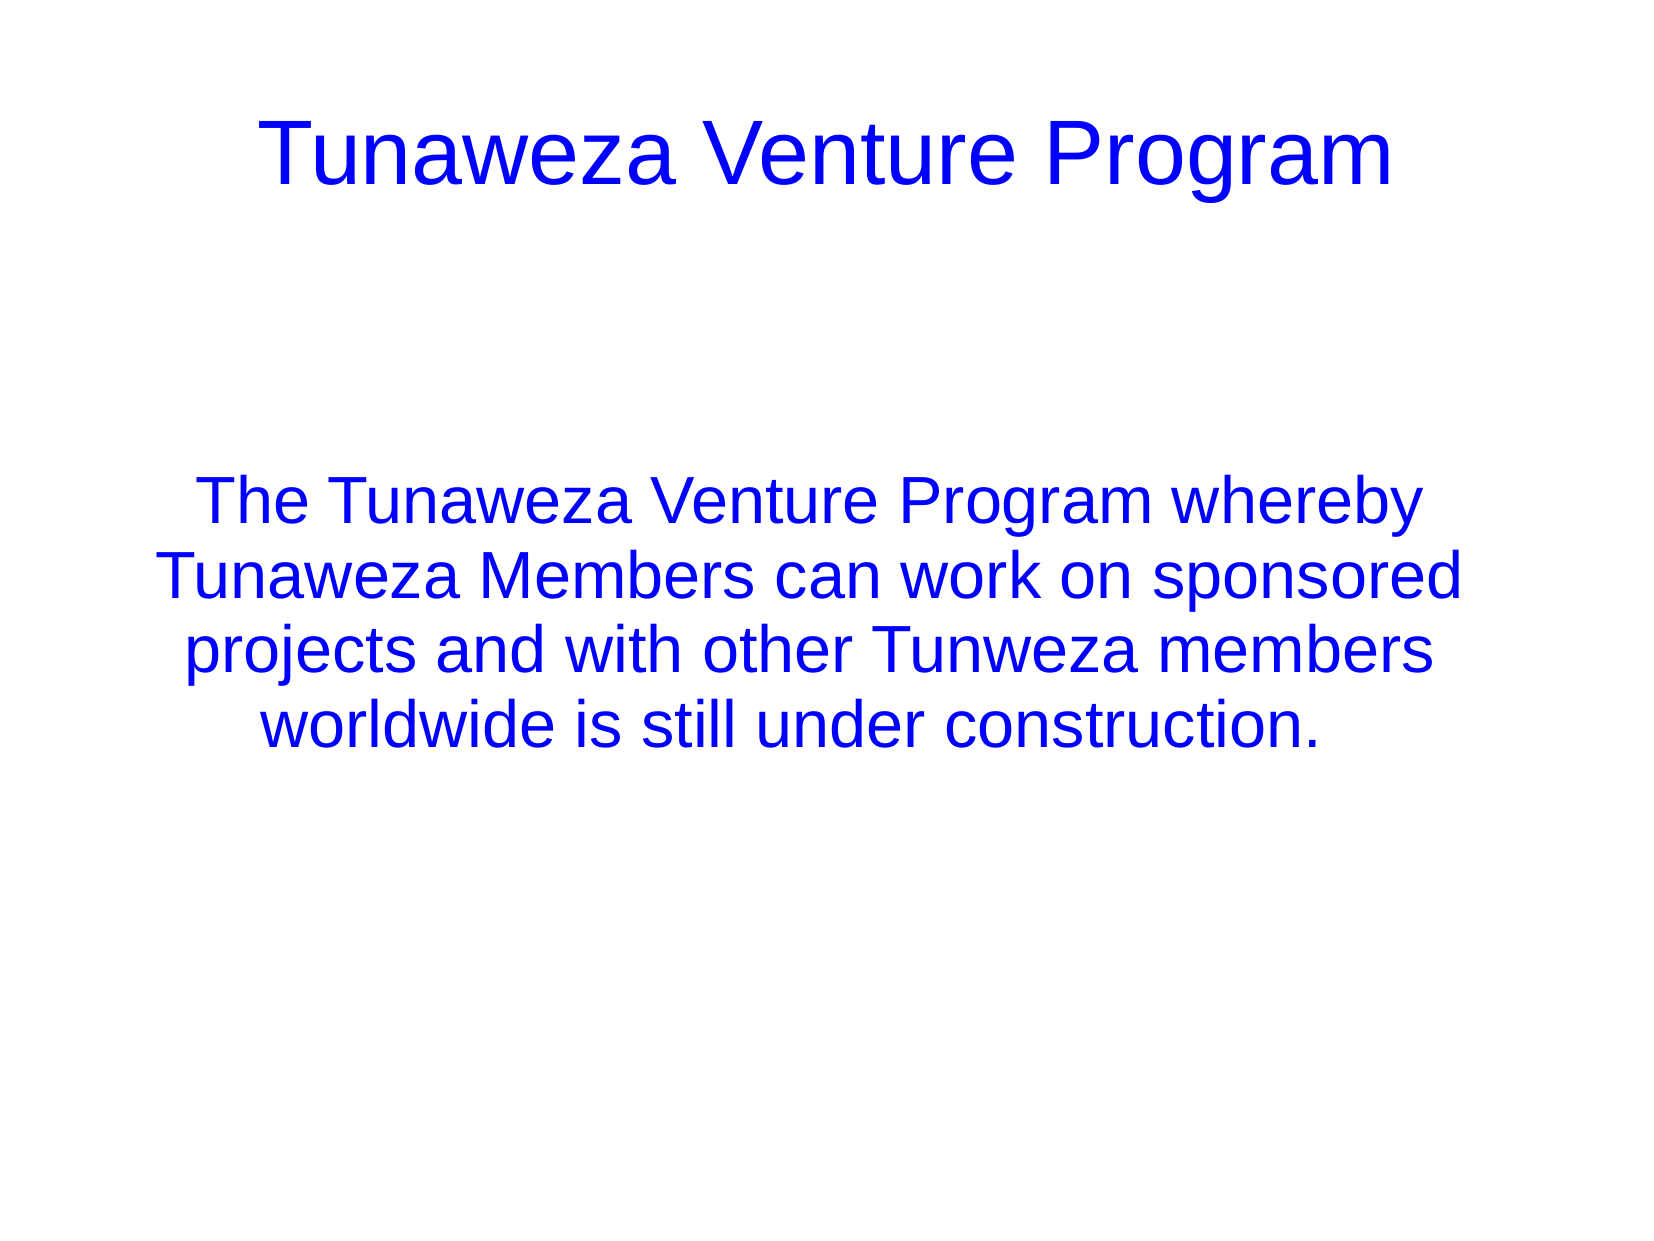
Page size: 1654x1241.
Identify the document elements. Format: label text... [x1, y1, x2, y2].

title Tunaweza Venture Program [82, 49, 1571, 257]
subtitle The Tunaweza Venture Program whereby Tunaweza Members can work on sponsored projects and with other Tunweza members worldwide is still under construction. [82, 290, 1538, 1010]
